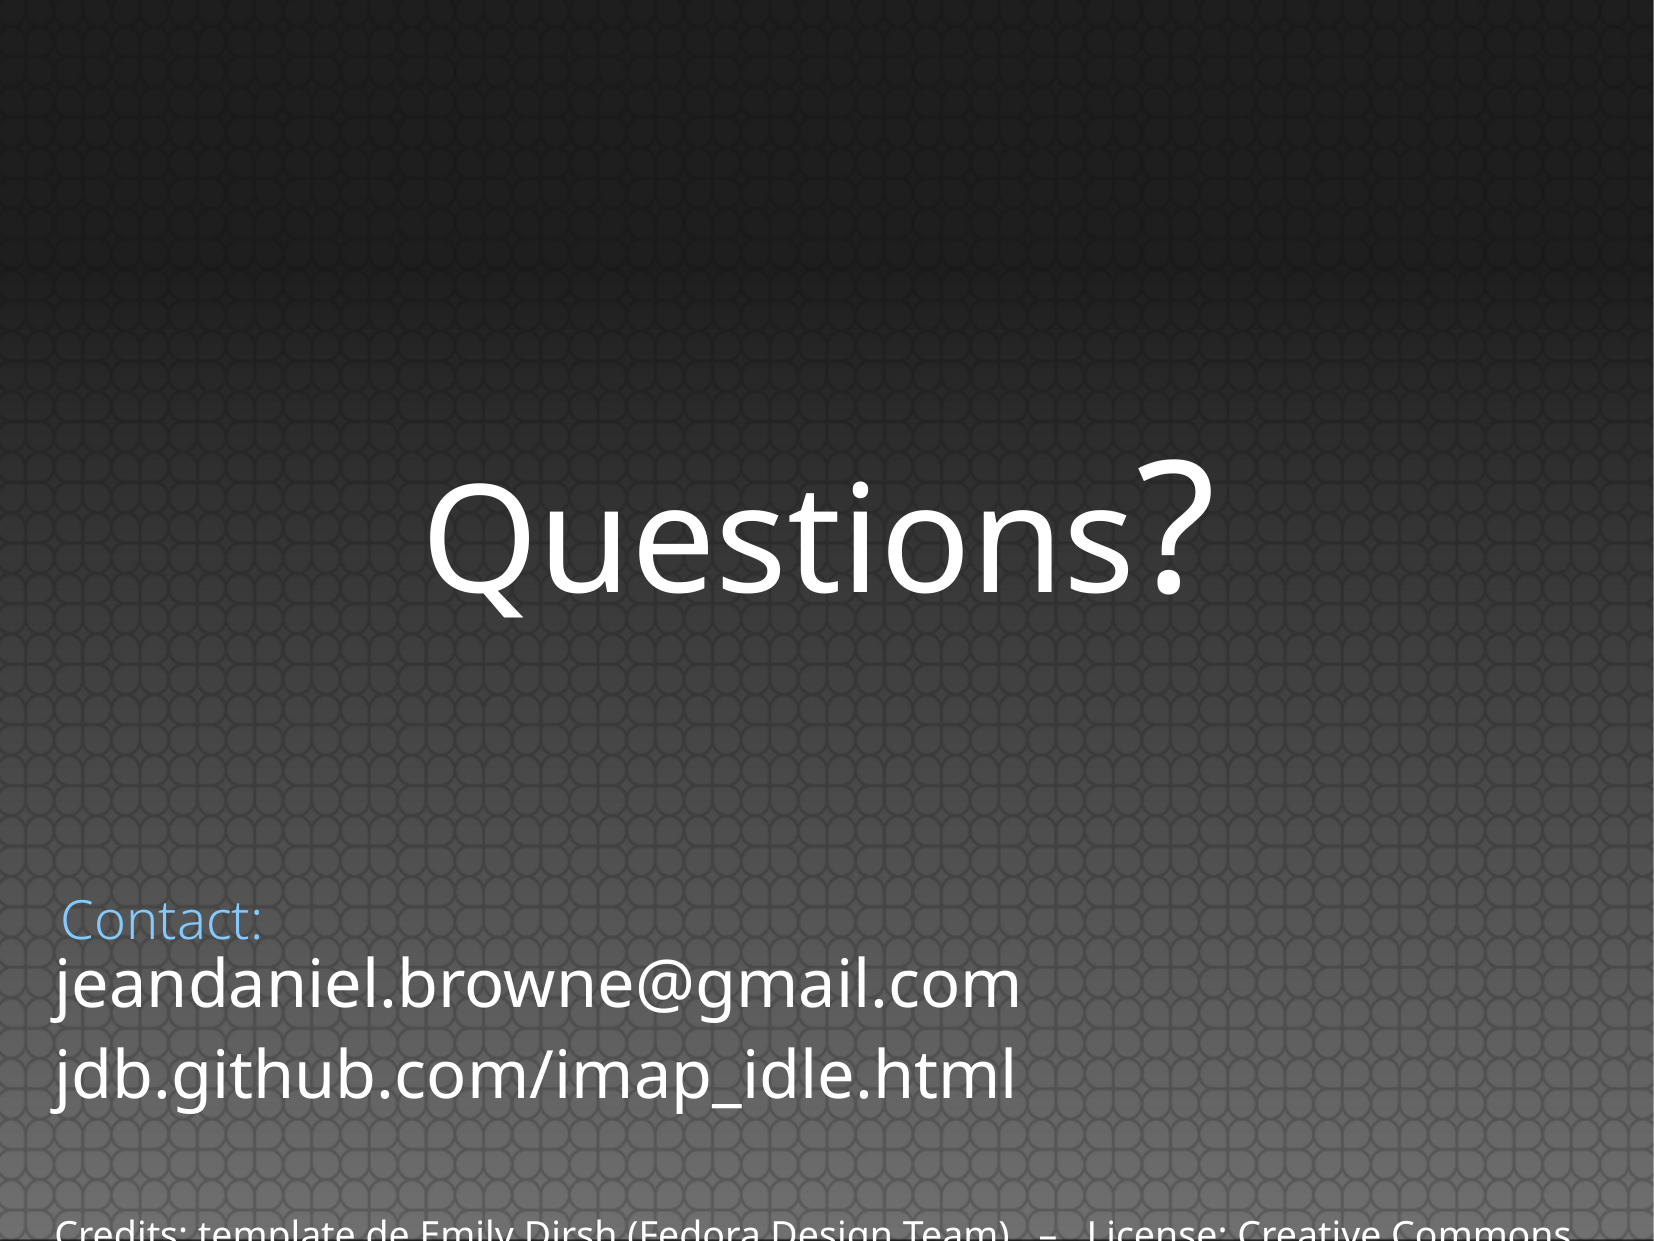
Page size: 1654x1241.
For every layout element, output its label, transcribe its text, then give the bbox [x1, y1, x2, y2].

picture [530, 1224, 545, 1241]
picture [251, 1230, 261, 1241]
picture [1512, 1230, 1524, 1241]
picture [1478, 1230, 1488, 1241]
picture [600, 1230, 611, 1241]
picture [1456, 1230, 1466, 1241]
picture [851, 1230, 863, 1241]
picture [1419, 1230, 1431, 1241]
title Questions? [30, 418, 1606, 624]
picture [707, 1230, 719, 1241]
picture [1281, 1230, 1291, 1236]
picture [98, 1230, 108, 1236]
picture [1443, 1230, 1453, 1241]
picture [803, 1230, 813, 1236]
picture [684, 1230, 696, 1241]
picture [875, 1230, 886, 1241]
picture [118, 1230, 130, 1241]
picture [777, 1224, 792, 1241]
picture [1366, 1230, 1376, 1236]
picture [1491, 1230, 1501, 1241]
picture [969, 1230, 979, 1241]
picture [1161, 1230, 1172, 1241]
picture [446, 1230, 456, 1241]
picture [982, 1230, 992, 1241]
picture [273, 1230, 285, 1241]
picture [370, 1230, 382, 1241]
picture [217, 1230, 227, 1236]
picture [394, 1230, 404, 1236]
picture [927, 1230, 937, 1236]
picture [340, 1230, 350, 1236]
text_box Contact: [46, 874, 400, 950]
picture [238, 1230, 248, 1241]
picture [1202, 1230, 1212, 1236]
picture [664, 1230, 674, 1236]
text_box jeandaniel.browne@gmail.com jdb.github.com/imap_idle.html Credits: template de Emily Dirsh (Fedora Design Team) – License: Creative Commons [39, 928, 1654, 1211]
picture [1536, 1230, 1547, 1241]
picture [1139, 1230, 1149, 1236]
picture [459, 1230, 469, 1241]
picture [0, 0, 1654, 1241]
